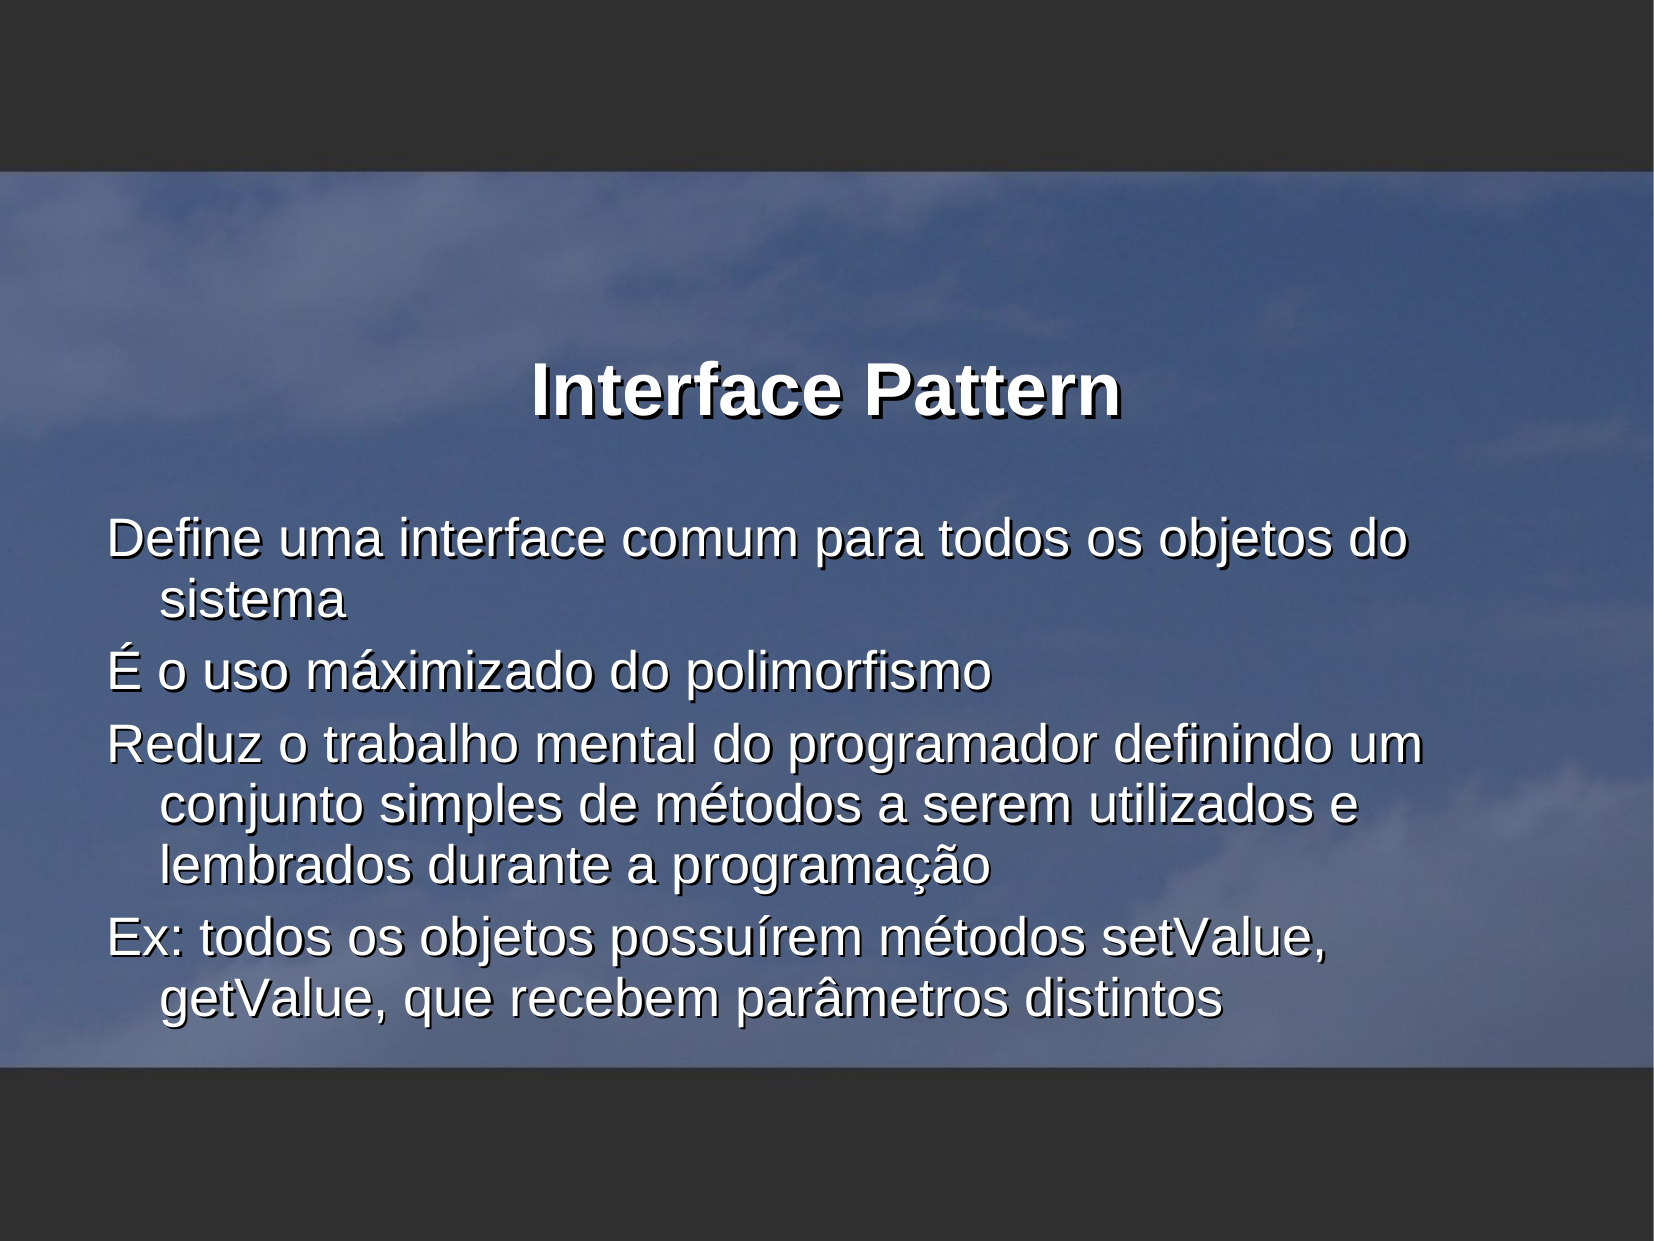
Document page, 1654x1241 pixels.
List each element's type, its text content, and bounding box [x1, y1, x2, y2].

list Define uma interface comum para todos os objetos do sistema É o uso máximizado do polimorfismo Reduz o trabalho mental do programador definindo um conjunto simples de métodos a serem utilizados e lembrados durante a programação Ex: todos os objetos possuírem métodos setValue, getValue, que recebem parâmetros distintos [88, 507, 1565, 1028]
picture [0, 0, 1654, 1241]
title Interface Pattern [88, 308, 1565, 471]
